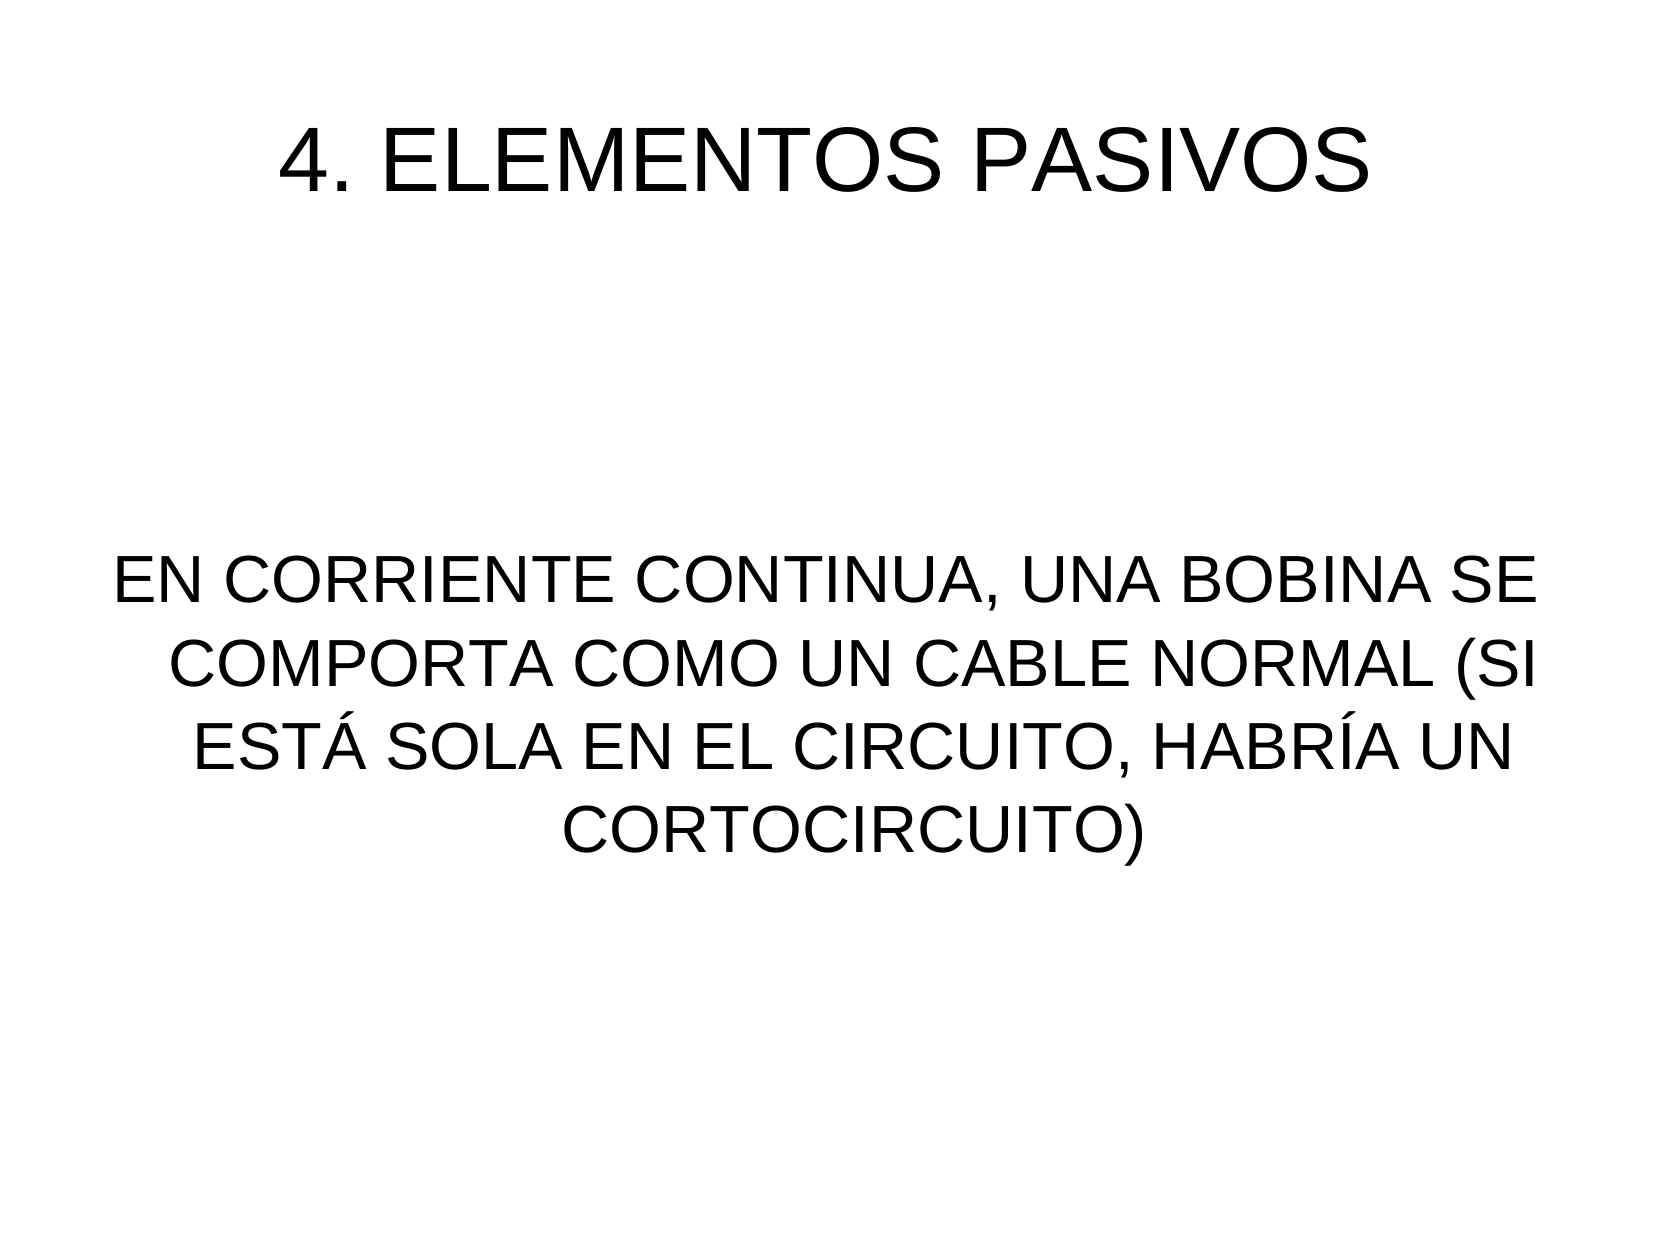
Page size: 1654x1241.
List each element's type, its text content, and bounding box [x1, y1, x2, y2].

title 4. ELEMENTOS PASIVOS [82, 38, 1571, 268]
subtitle EN CORRIENTE CONTINUA, UNA BOBINA SE COMPORTA COMO UN CABLE NORMAL (SI ESTÁ SOLA EN EL CIRCUITO, HABRÍA UN CORTOCIRCUITO) [82, 290, 1571, 1109]
